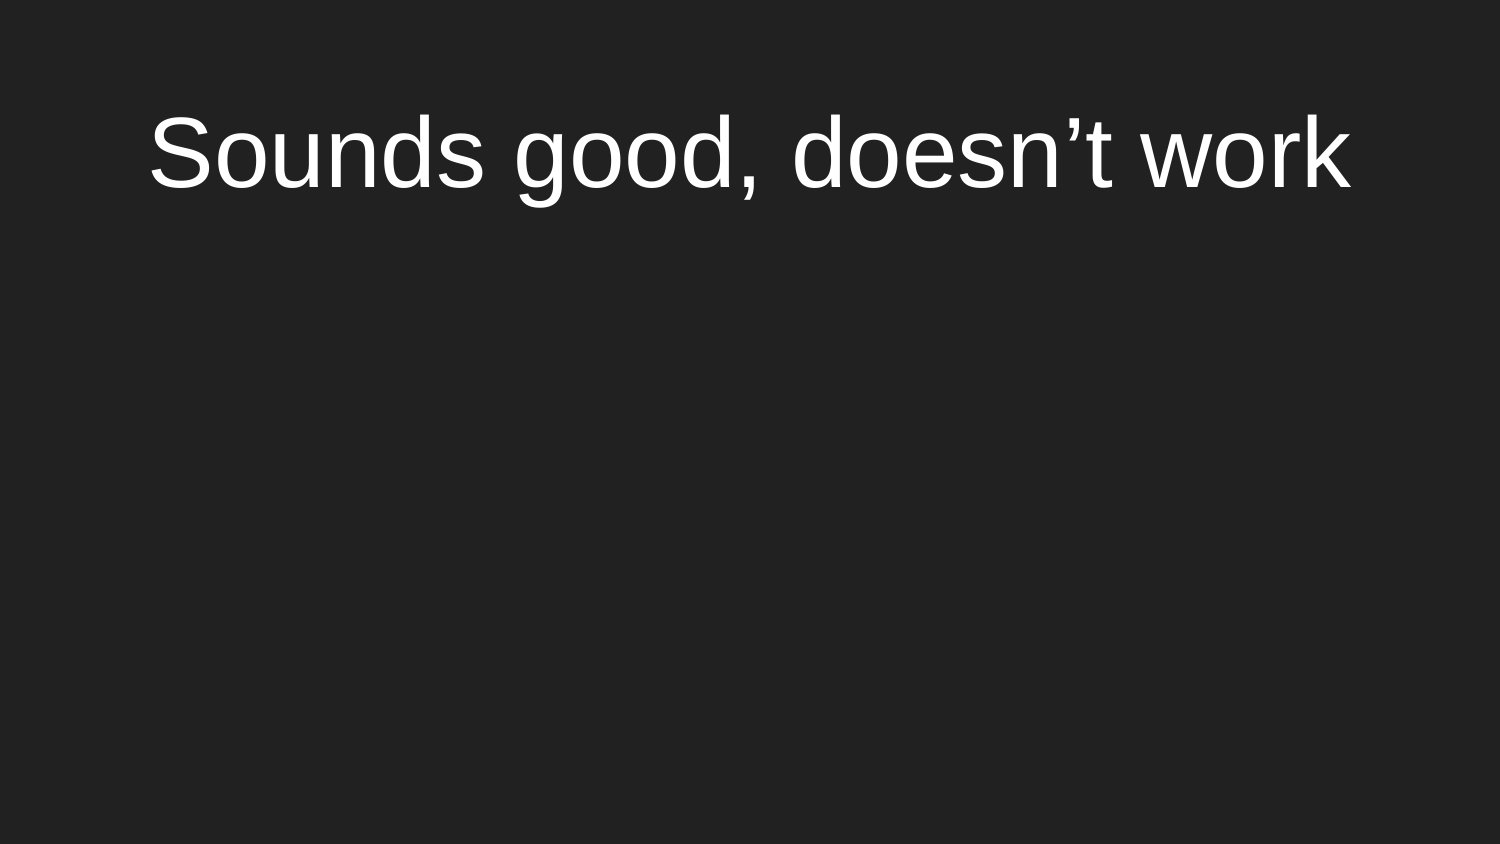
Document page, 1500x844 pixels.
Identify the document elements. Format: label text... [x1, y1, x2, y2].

title Sounds good, doesn’t work [51, 72, 1449, 220]
